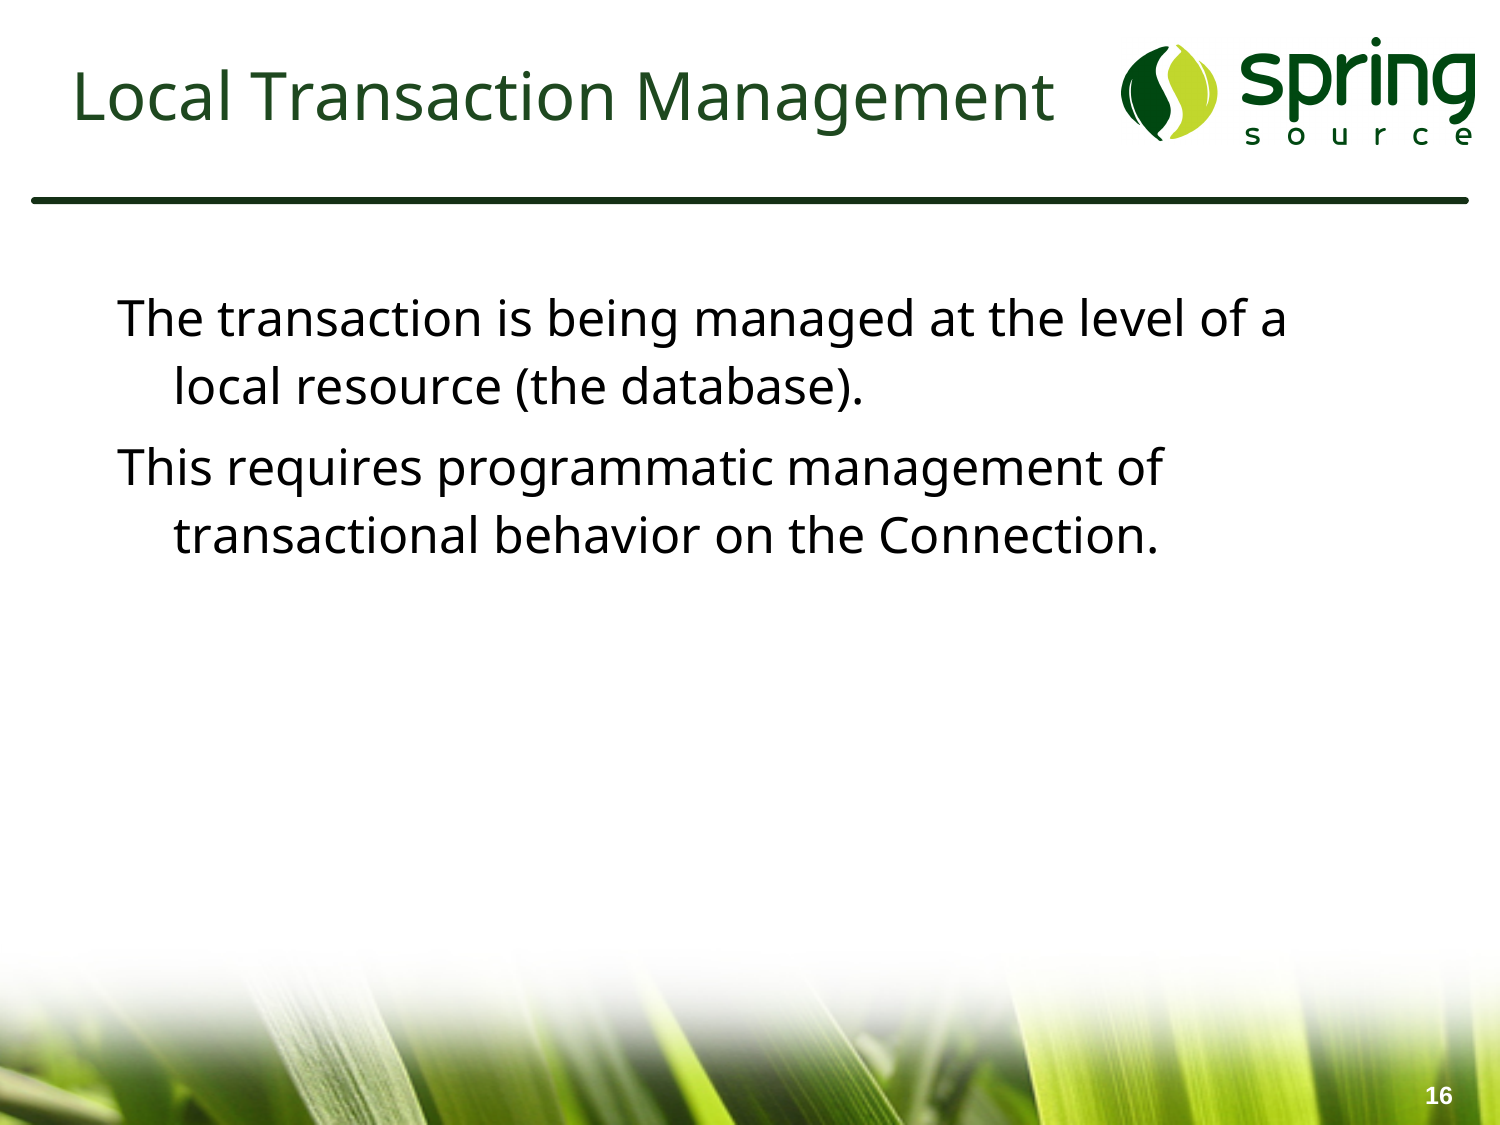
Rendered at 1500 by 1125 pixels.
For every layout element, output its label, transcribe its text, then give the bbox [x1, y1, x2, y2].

picture [0, 944, 1500, 1125]
picture [1121, 37, 1475, 145]
title Local Transaction Management [56, 5, 1089, 184]
list The transaction is being managed at the level of a local resource (the database). This requires programmatic management of transactional behavior on the Connection. [103, 275, 1394, 938]
